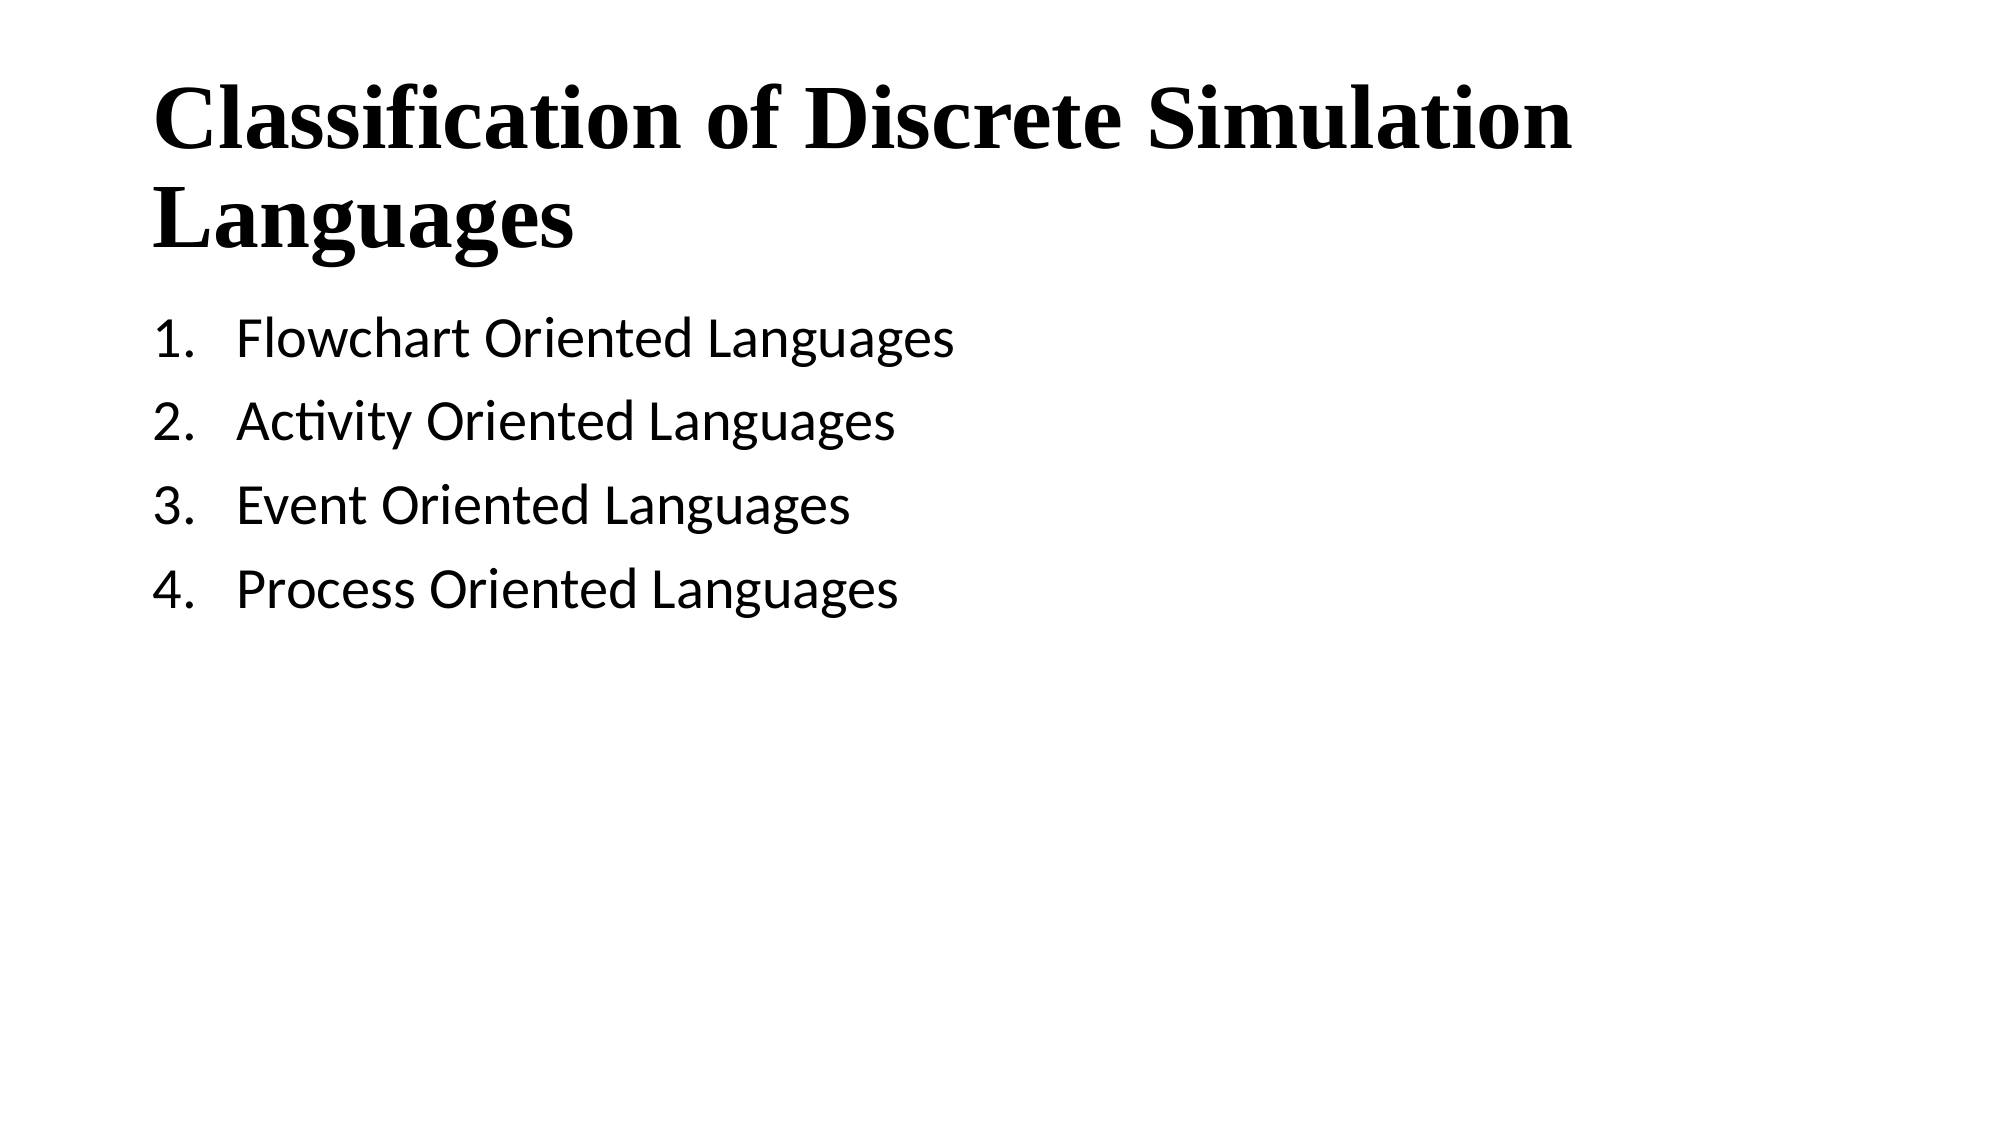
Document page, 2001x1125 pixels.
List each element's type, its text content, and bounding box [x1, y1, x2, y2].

list Flowchart Oriented Languages Activity Oriented Languages Event Oriented Languages Process Oriented Languages [137, 299, 1863, 1014]
title Classification of Discrete Simulation Languages [137, 59, 1863, 278]
